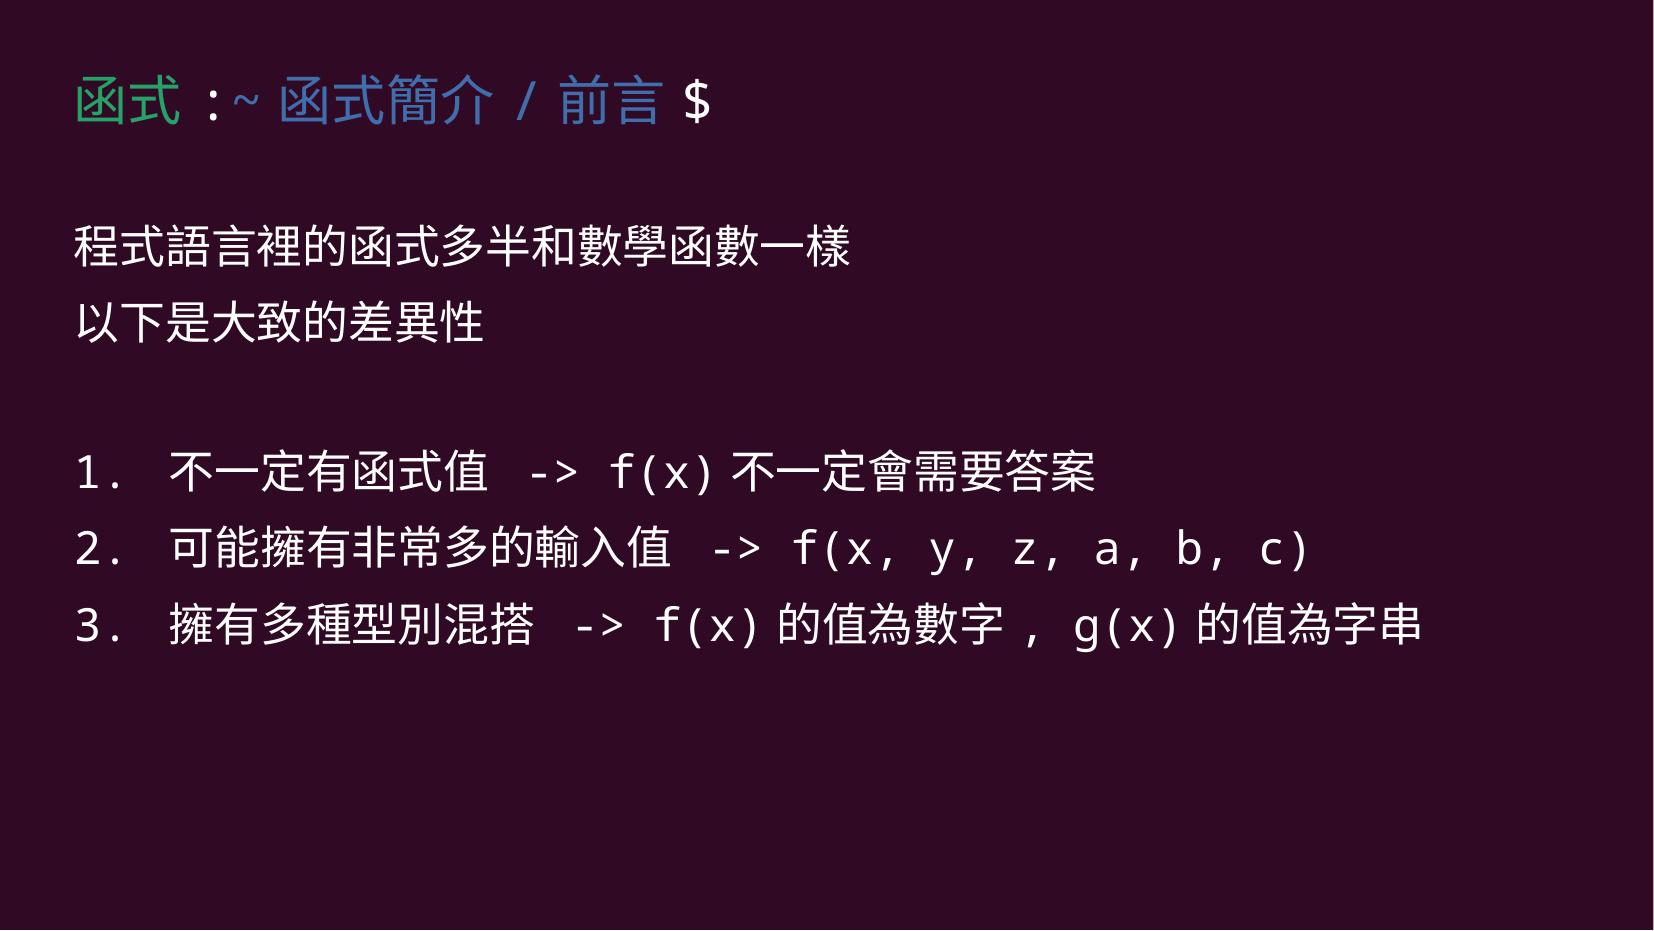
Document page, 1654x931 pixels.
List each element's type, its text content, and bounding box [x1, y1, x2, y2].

text_box 程式語言裡的函式多半和數學函數一樣 以下是大致的差異性 1. 不一定有函式值 -> f(x)不一定會需要答案 2. 可能擁有非常多的輸入值 -> f(x, y, z, a, b, c) 3. 擁有多種型別混搭 -> f(x)的值為數字, g(x)的值為字串 [59, 193, 1613, 672]
text_box 函式:~函式簡介/前言$ [59, 55, 1201, 139]
